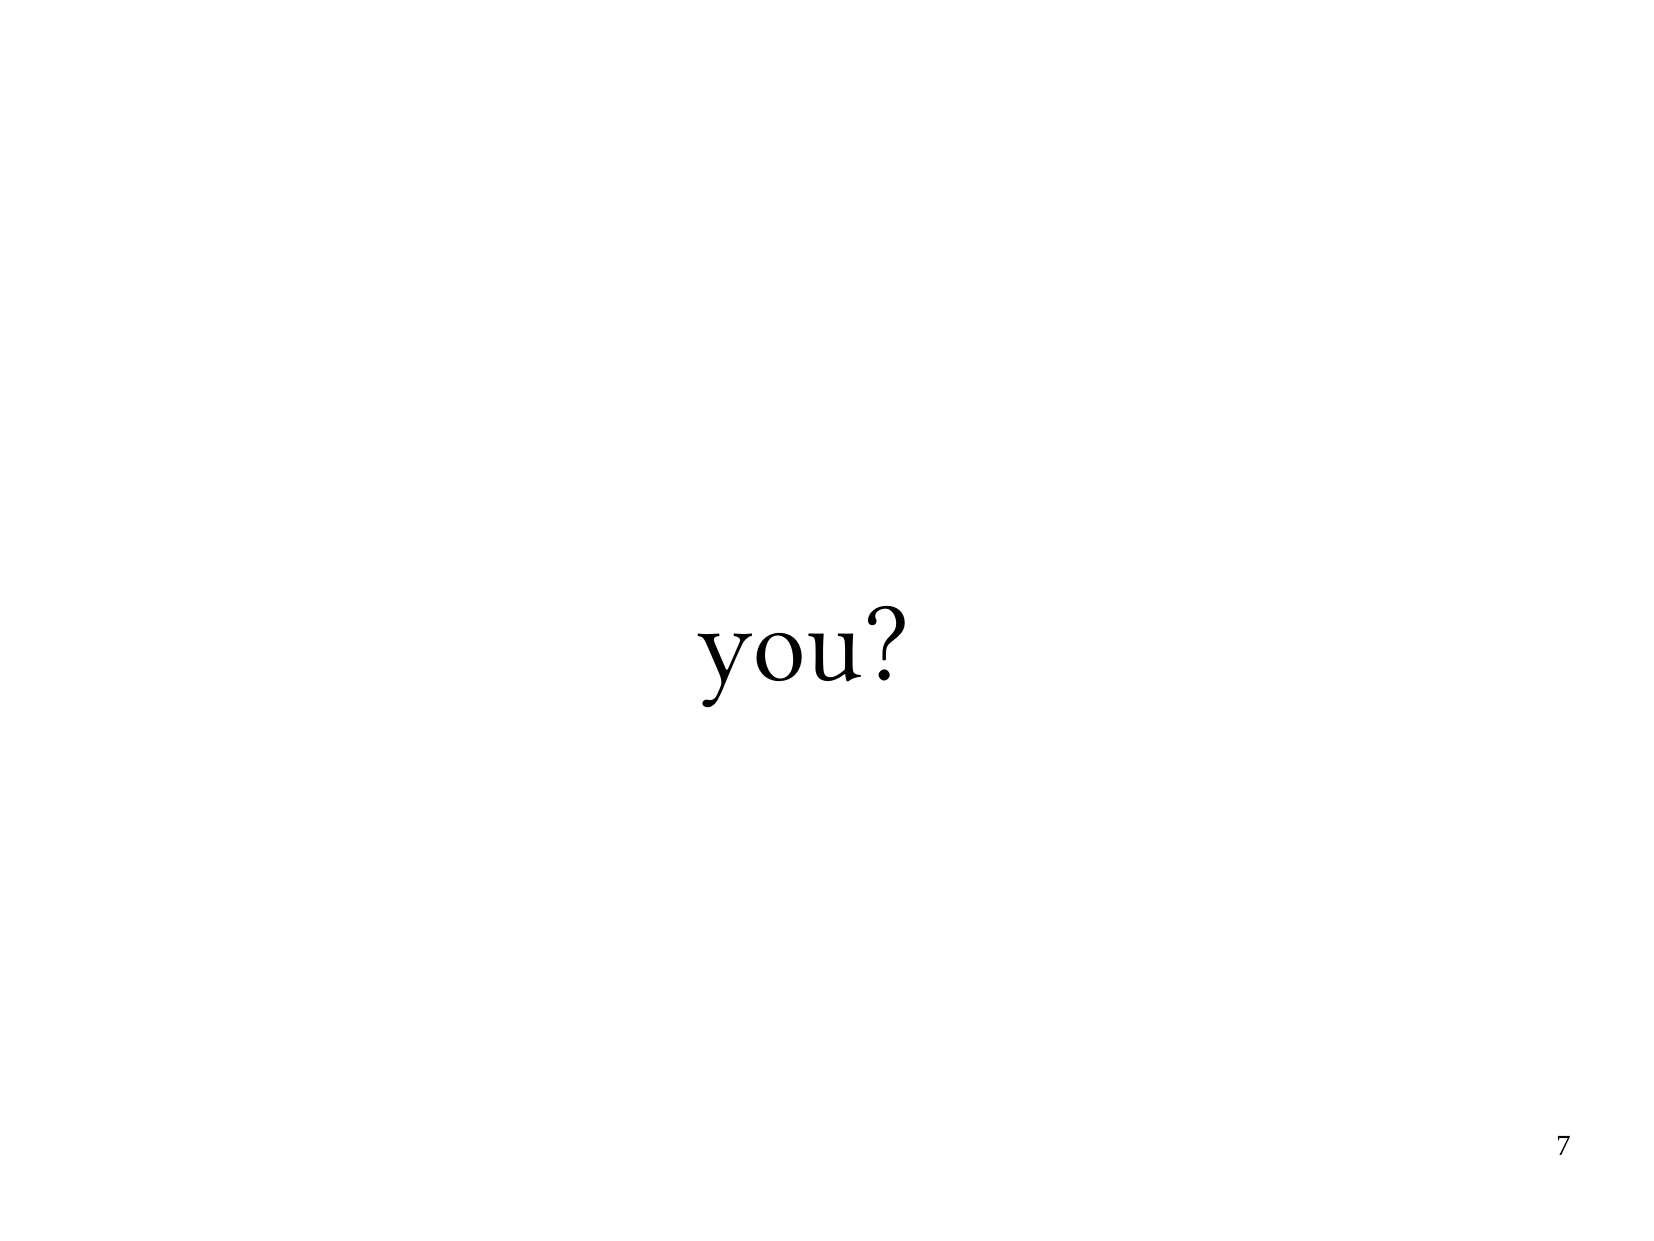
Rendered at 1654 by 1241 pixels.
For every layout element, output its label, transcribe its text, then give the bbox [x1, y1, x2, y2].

subtitle you? [60, 72, 1549, 1216]
